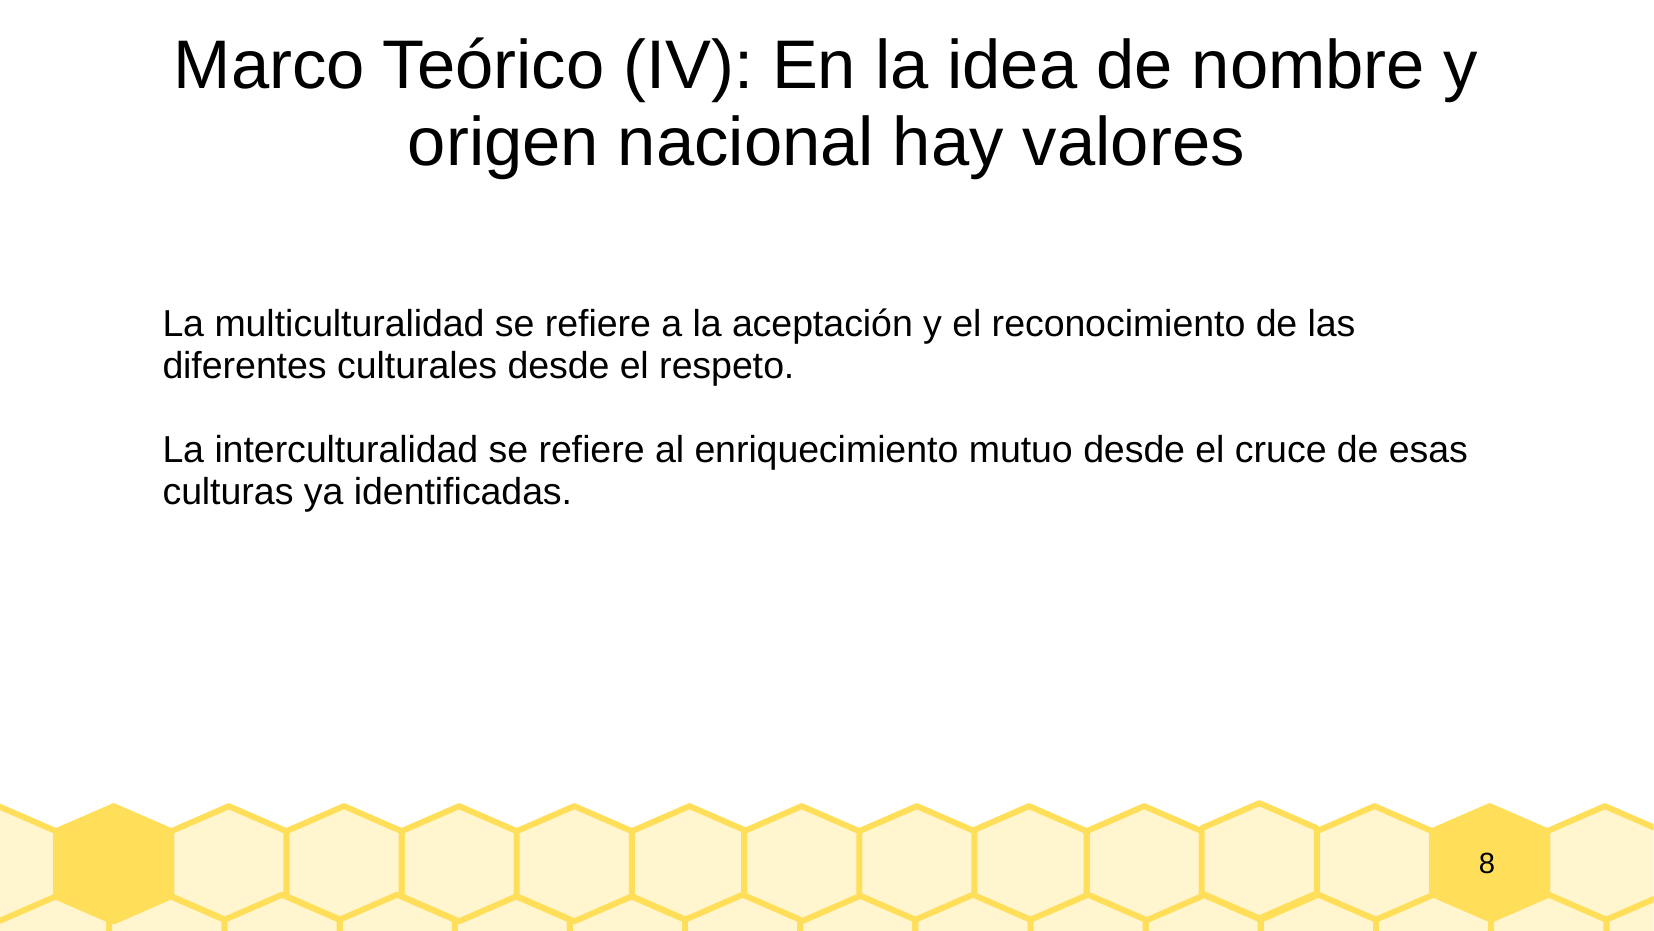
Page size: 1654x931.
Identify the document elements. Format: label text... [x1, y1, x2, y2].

text_box La multiculturalidad se refiere a la aceptación y el reconocimiento de las diferentes culturales desde el respeto. La interculturalidad se refiere al enriquecimiento mutuo desde el cruce de esas culturas ya identificadas. [147, 295, 1536, 521]
title Marco Teórico (IV): En la idea de nombre y origen nacional hay valores [88, 26, 1565, 181]
